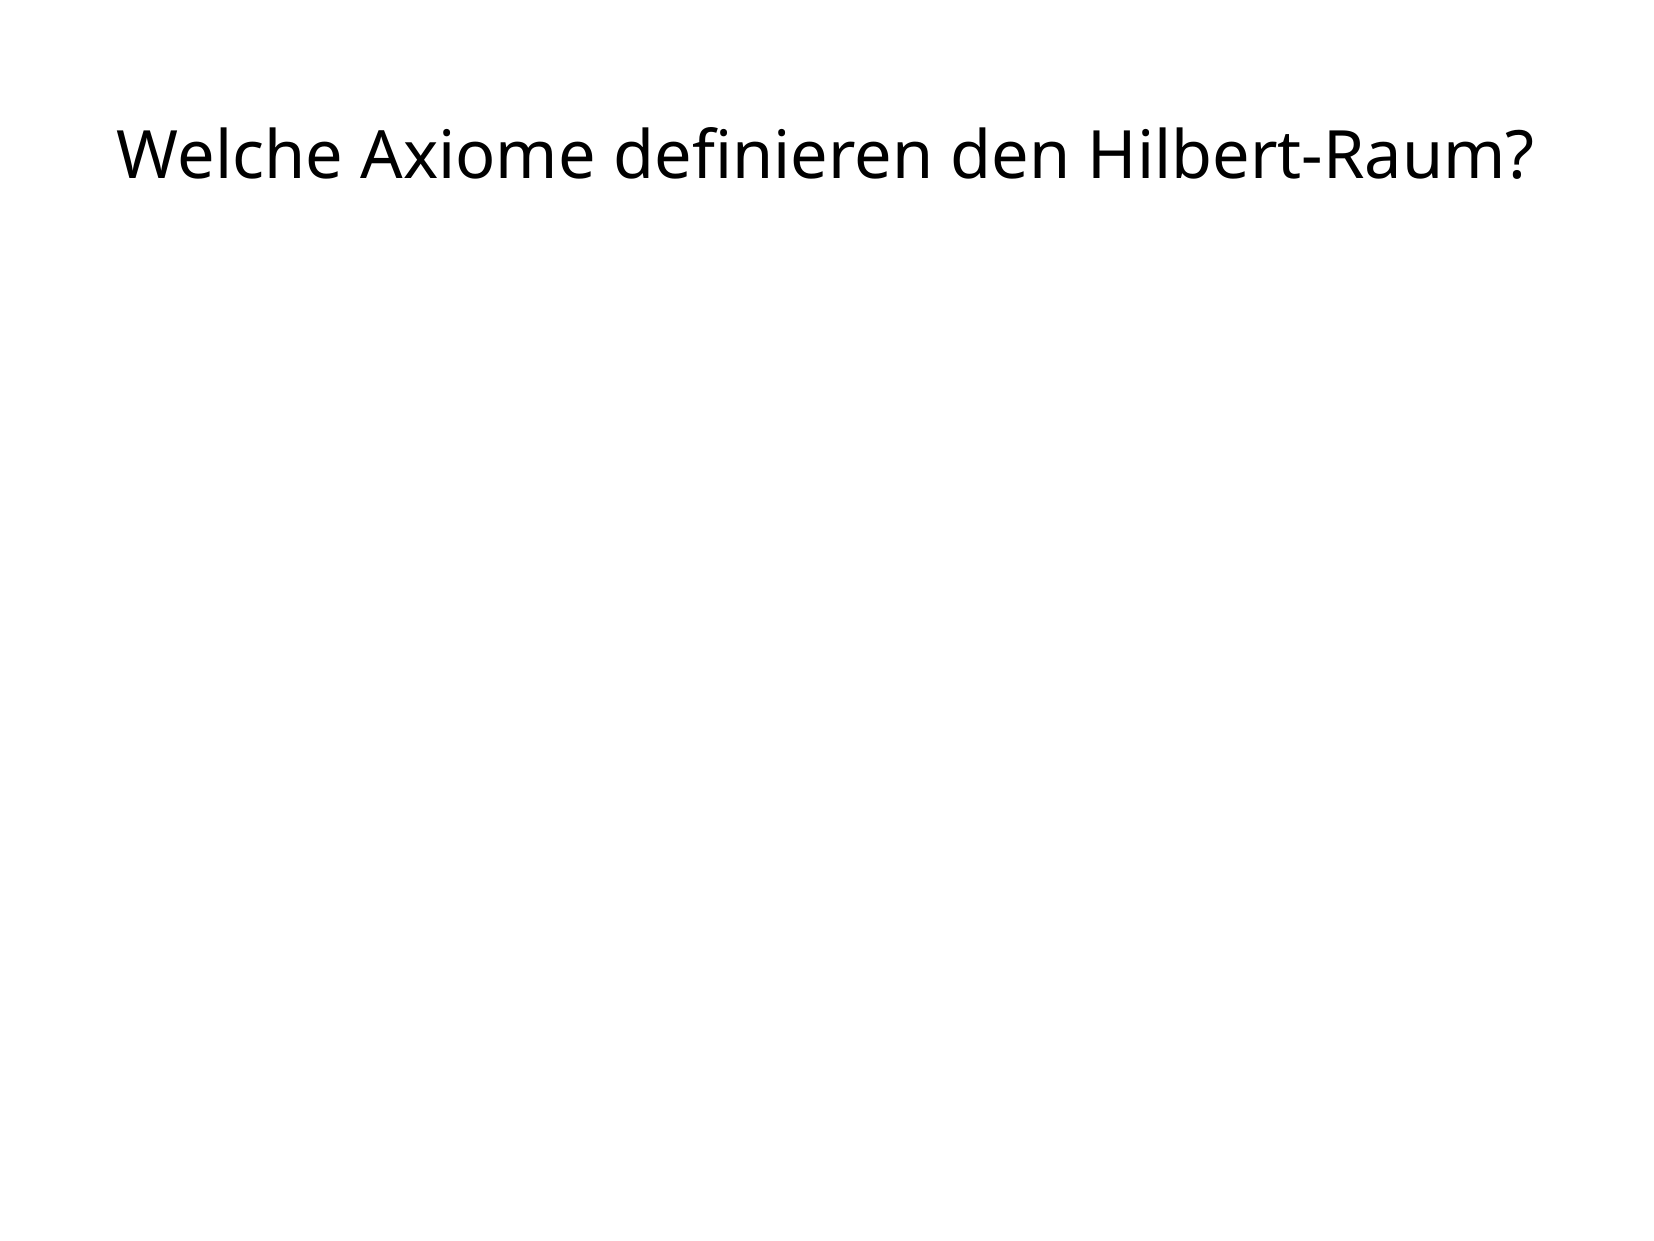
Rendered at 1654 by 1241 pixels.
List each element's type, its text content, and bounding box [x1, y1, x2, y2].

title Welche Axiome definieren den Hilbert-Raum? [82, 49, 1571, 257]
